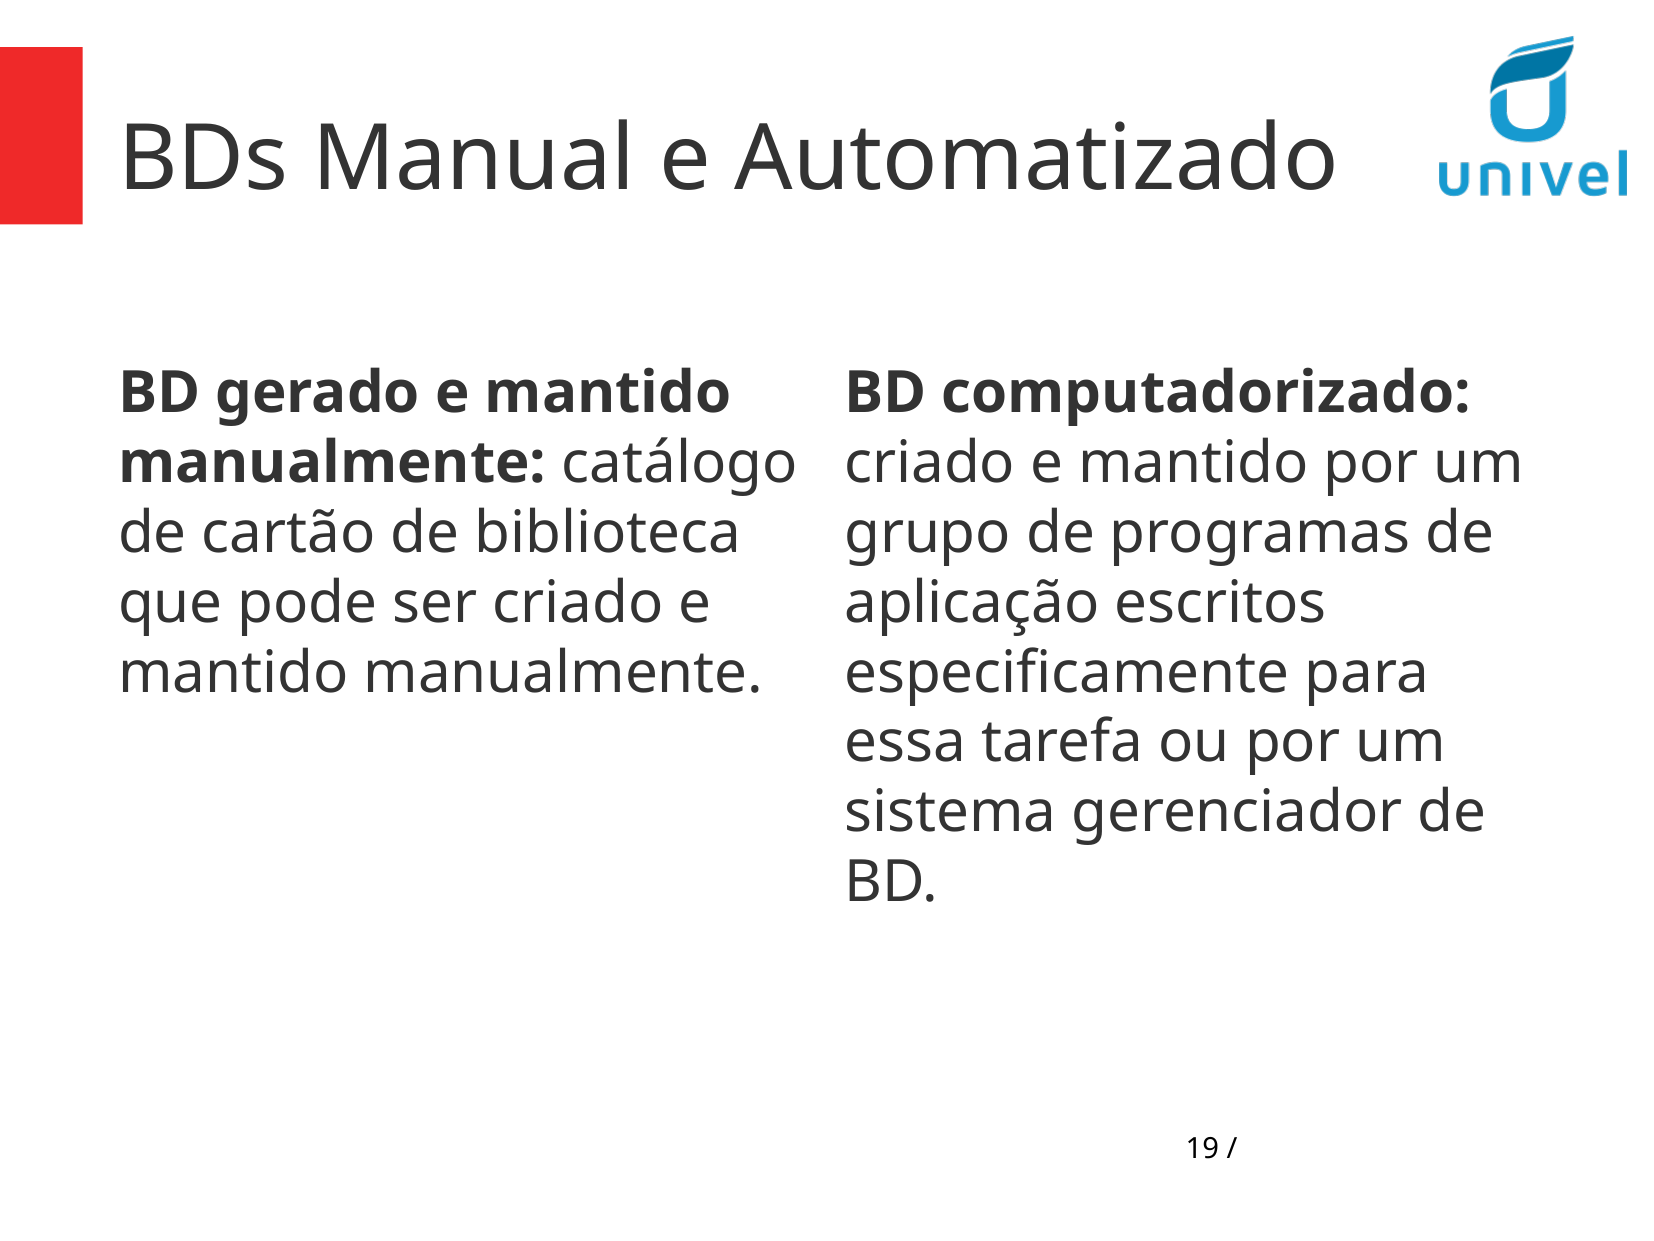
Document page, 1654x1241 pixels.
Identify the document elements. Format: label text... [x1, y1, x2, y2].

list BD computadorizado: criado e mantido por um grupo de programas de aplicação escritos especificamente para essa tarefa ou por um sistema gerenciador de BD. [844, 354, 1536, 1074]
list BD gerado e mantido manualmente: catálogo de cartão de biblioteca que pode ser criado e mantido manualmente. [118, 354, 810, 1074]
title BDs Manual e Automatizado [118, 27, 1571, 278]
text_box / [1185, 1129, 1571, 1216]
